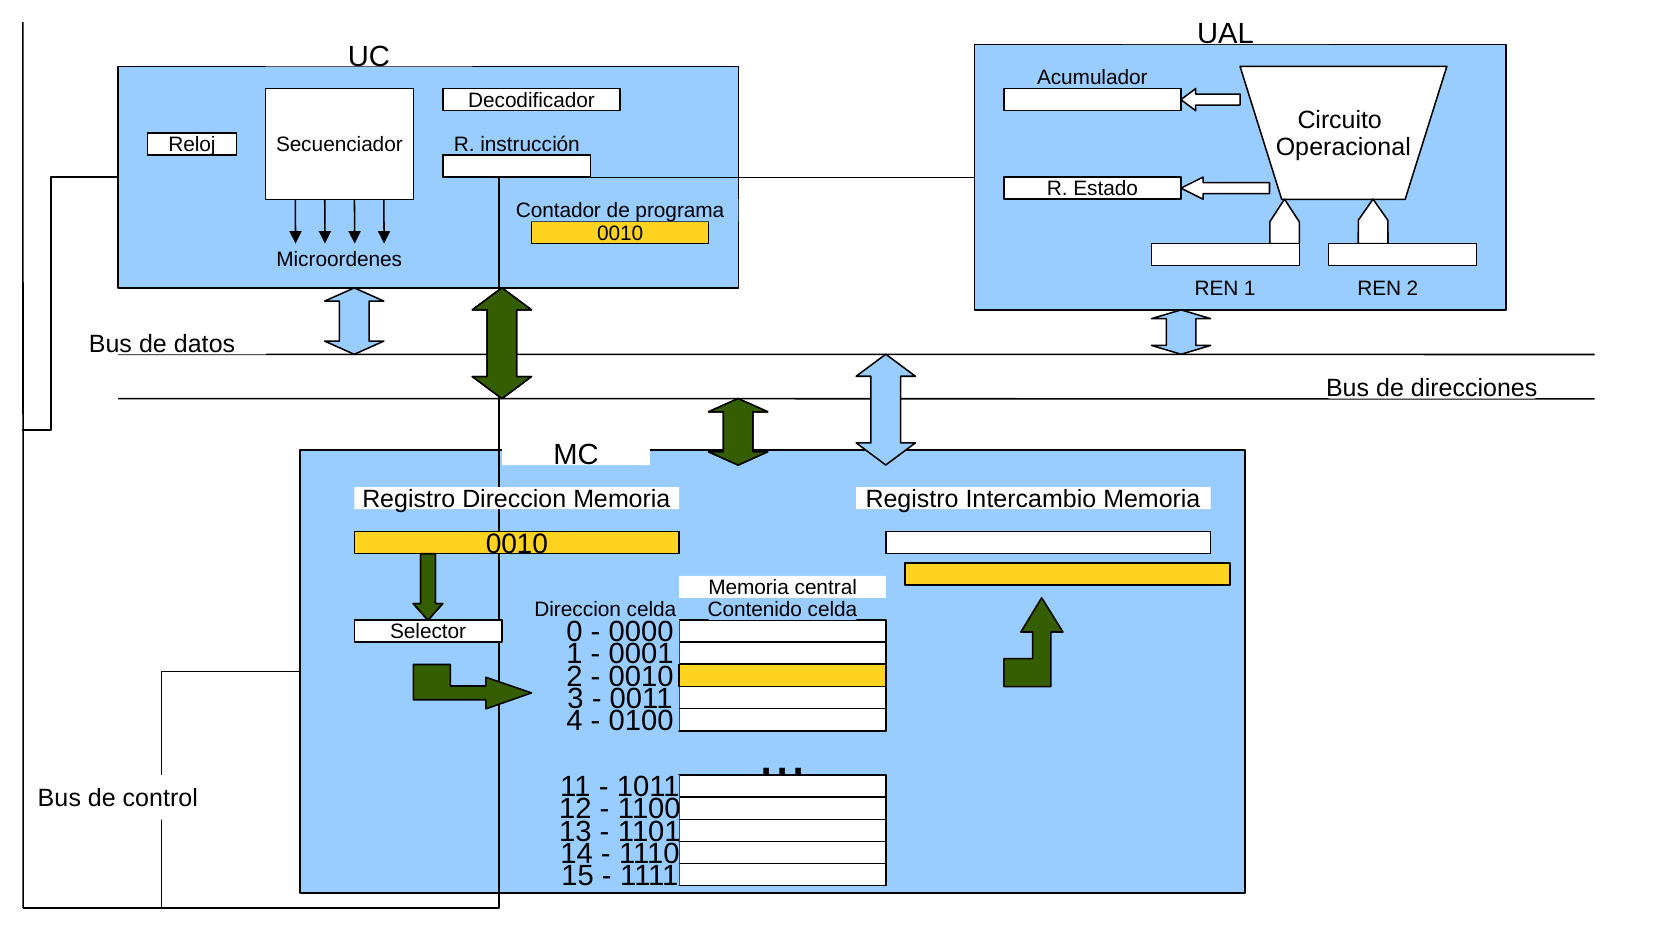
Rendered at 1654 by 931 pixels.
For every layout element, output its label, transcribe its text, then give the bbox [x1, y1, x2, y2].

text_box Microordenes [265, 248, 414, 271]
text_box 4 - 0100 [560, 708, 680, 731]
text_box Acumulador [1003, 66, 1181, 88]
text_box Contador de programa [502, 199, 739, 222]
text_box 1 - 0001 [560, 642, 680, 664]
text_box UAL [1122, 22, 1329, 45]
text_box 13 - 1101 [560, 819, 680, 841]
text_box R. instrucción [442, 132, 591, 155]
text_box 0010 [531, 222, 709, 244]
text_box 14 - 1110 [560, 841, 680, 863]
text_box [118, 66, 739, 399]
text_box Bus de control [29, 775, 207, 820]
text_box 0010 [354, 531, 680, 554]
text_box Memoria central [679, 575, 886, 598]
text_box Circuito Operacional [1240, 66, 1447, 200]
text_box 12 - 1100 [560, 797, 680, 819]
text_box R. Estado [1003, 177, 1181, 200]
text_box 11 - 1011 [560, 775, 680, 797]
text_box Direccion celda [531, 597, 680, 620]
text_box Registro Direccion Memoria [354, 487, 680, 510]
text_box Bus de datos [59, 332, 266, 355]
text_box Selector [354, 620, 503, 643]
text_box Reloj [147, 132, 237, 155]
text_box Contenido celda [708, 597, 857, 620]
text_box 0 - 0000 [560, 620, 680, 642]
text_box UC [265, 44, 473, 67]
text_box Decodificador [442, 88, 621, 111]
text_box [300, 354, 1246, 893]
text_box Registro Intercambio Memoria [856, 487, 1211, 510]
text_box [974, 44, 1507, 355]
text_box MC [502, 442, 650, 466]
text_box Bus de direcciones [1328, 376, 1536, 399]
text_box 3 - 0011 [560, 686, 680, 708]
text_box Secuenciador [265, 88, 414, 200]
text_box 2 - 0010 [560, 664, 679, 686]
text_box 15 - 1111 [560, 863, 680, 886]
